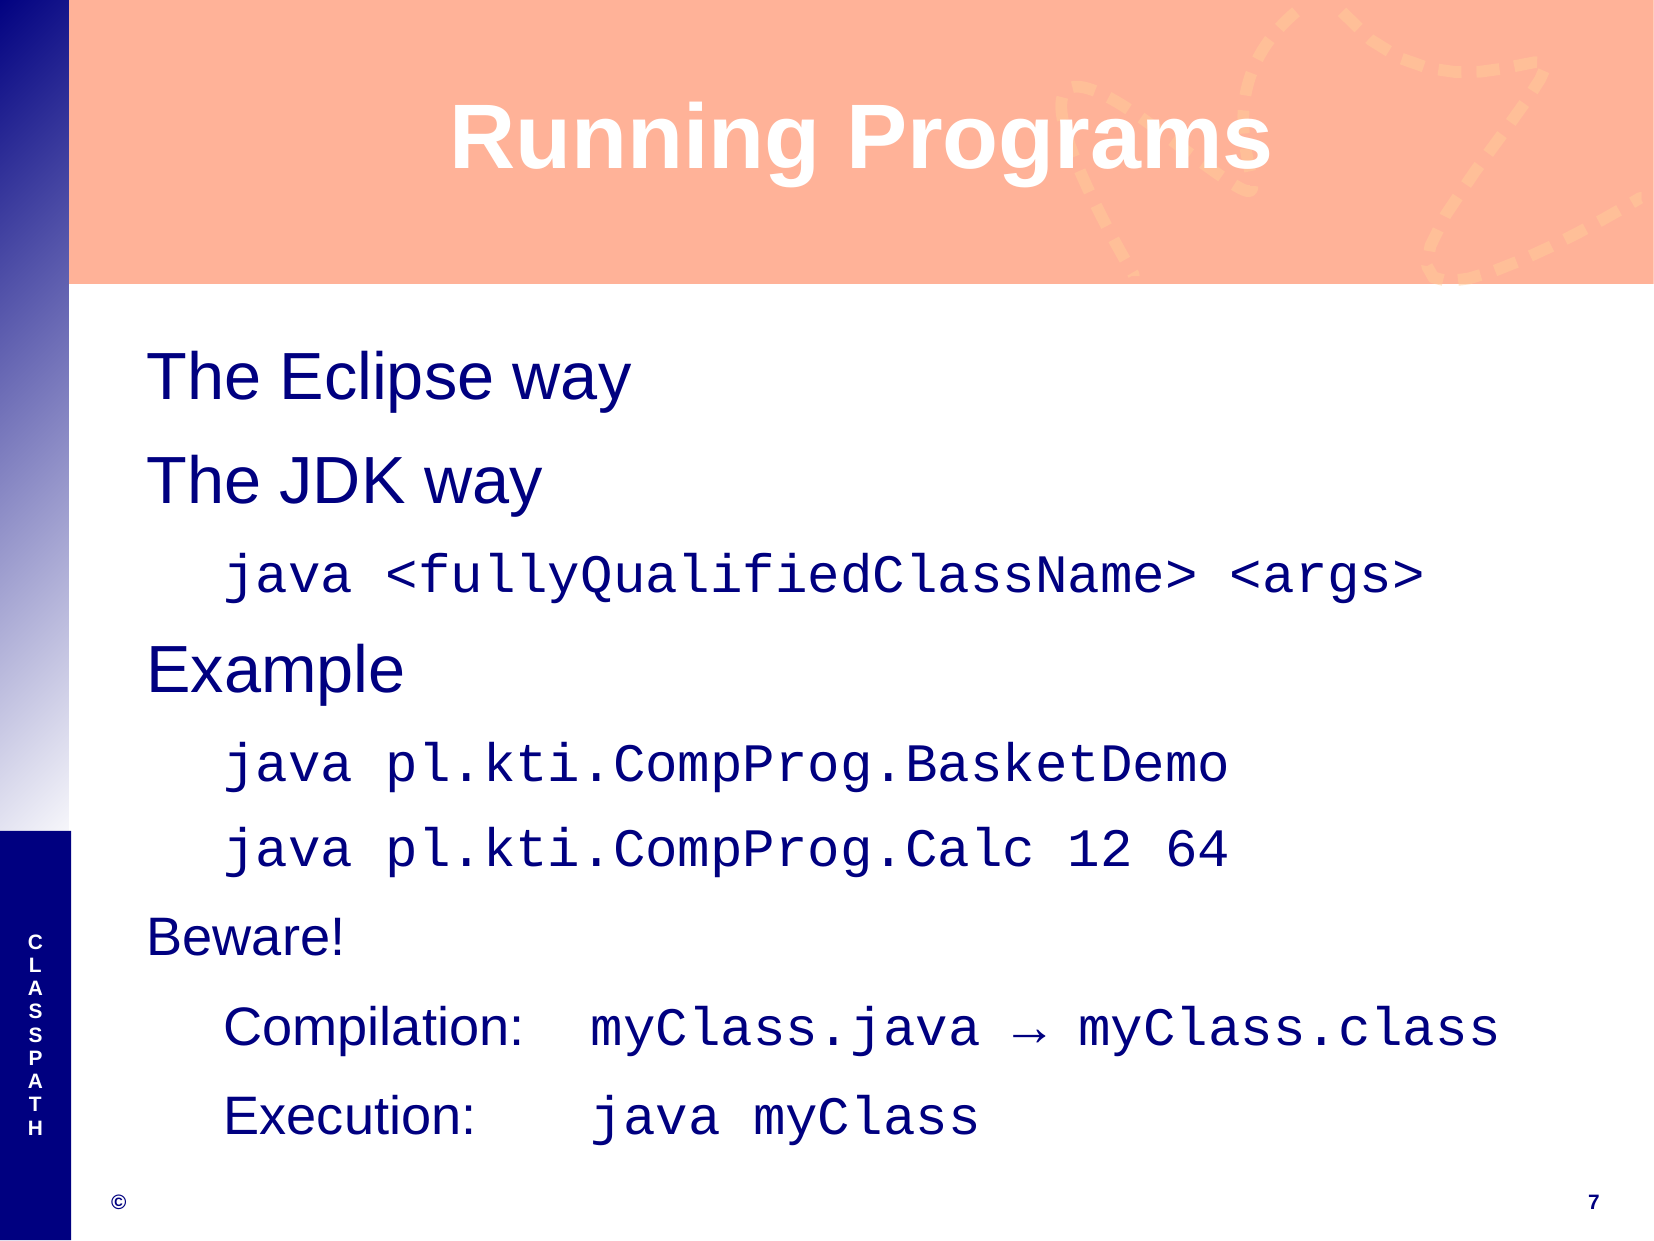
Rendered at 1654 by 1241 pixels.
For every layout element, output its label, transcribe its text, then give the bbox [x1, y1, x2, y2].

title Running Programs [70, 33, 1654, 241]
list The Eclipse way The JDK way java <fullyQualifiedClassName> <args> Example java pl.kti.CompProg.BasketDemo java pl.kti.CompProg.Calc 12 64 Beware! Compilation: myClass.java → myClass.class Execution: java myClass [176, 338, 1549, 1151]
text_box C L A S S P A T H [0, 829, 71, 1241]
